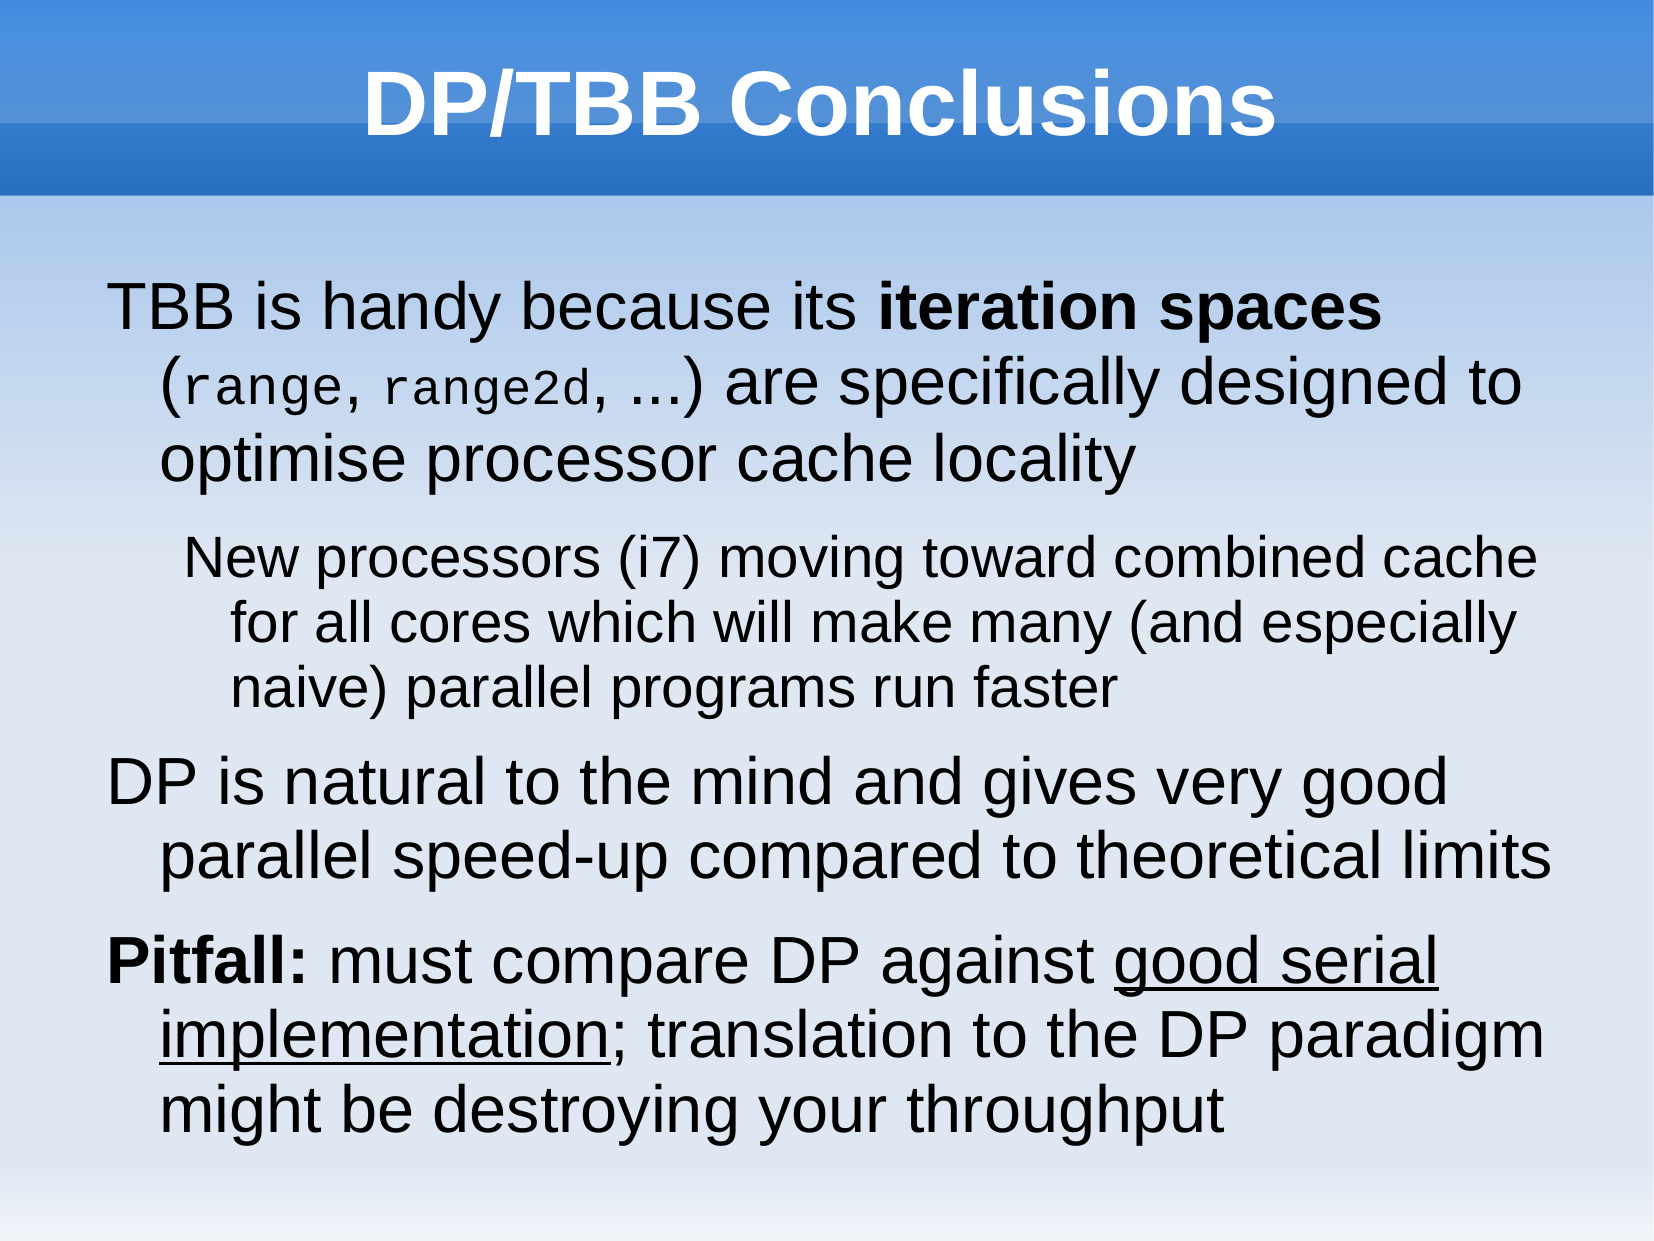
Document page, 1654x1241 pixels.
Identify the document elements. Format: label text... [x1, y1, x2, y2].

picture [0, 0, 1654, 1241]
title DP/TBB Conclusions [76, 0, 1565, 208]
list TBB is handy because its iteration spaces (range, range2d, ...) are specifically designed to optimise processor cache locality New processors (i7) moving toward combined cache for all cores which will make many (and especially naive) parallel programs run faster DP is natural to the mind and gives very good parallel speed-up compared to theoretical limits Pitfall: must compare DP against good serial implementation; translation to the DP paradigm might be destroying your throughput [88, 269, 1577, 1148]
